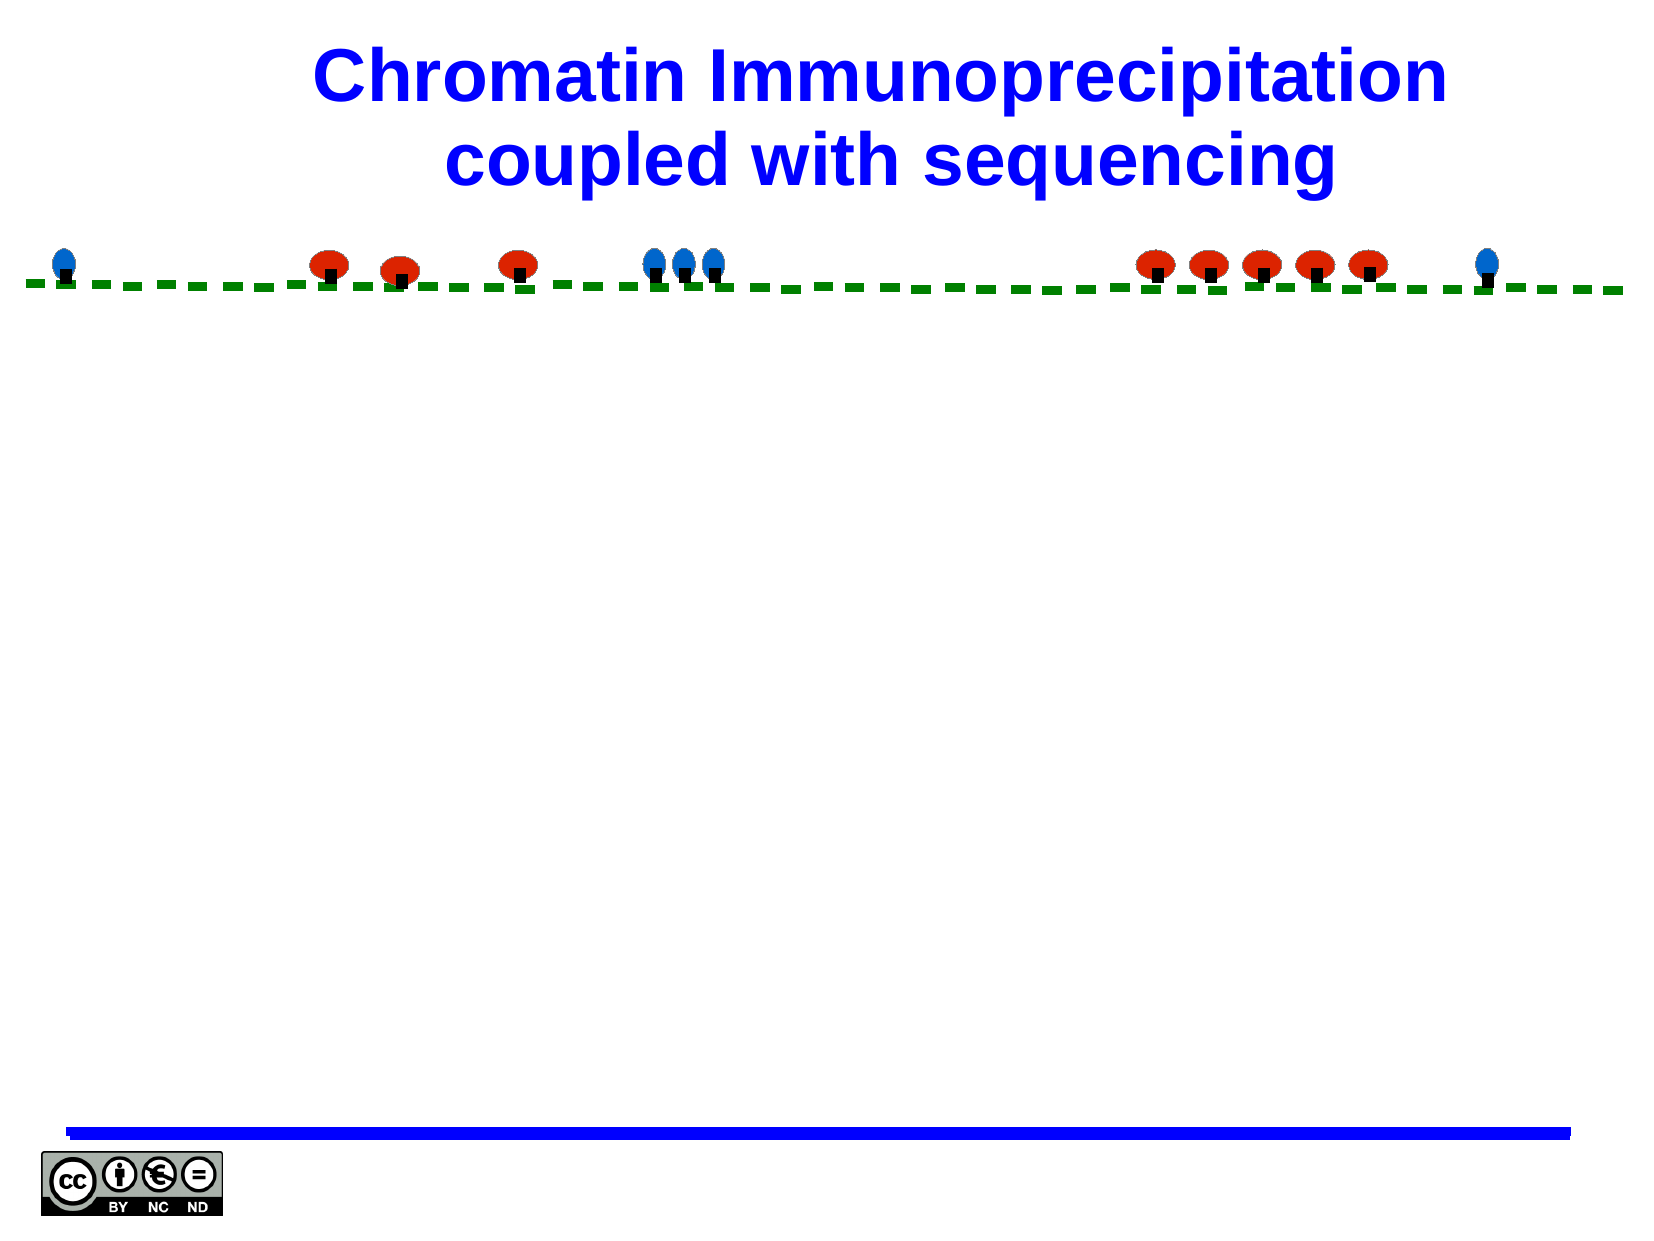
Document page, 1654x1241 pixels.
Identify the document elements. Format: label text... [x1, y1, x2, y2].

text_box [1475, 248, 1499, 278]
text_box [1189, 250, 1229, 280]
text_box [1242, 249, 1282, 280]
text_box [1348, 249, 1389, 280]
text_box [309, 250, 349, 280]
picture [41, 1151, 223, 1216]
text_box [702, 248, 725, 279]
text_box [642, 248, 666, 279]
text_box [498, 250, 538, 280]
text_box [1295, 250, 1336, 280]
text_box [52, 248, 76, 279]
text_box [672, 248, 696, 278]
title Chromatin Immunoprecipitation coupled with sequencing [147, 13, 1636, 222]
text_box [1135, 249, 1176, 280]
text_box [380, 256, 420, 286]
